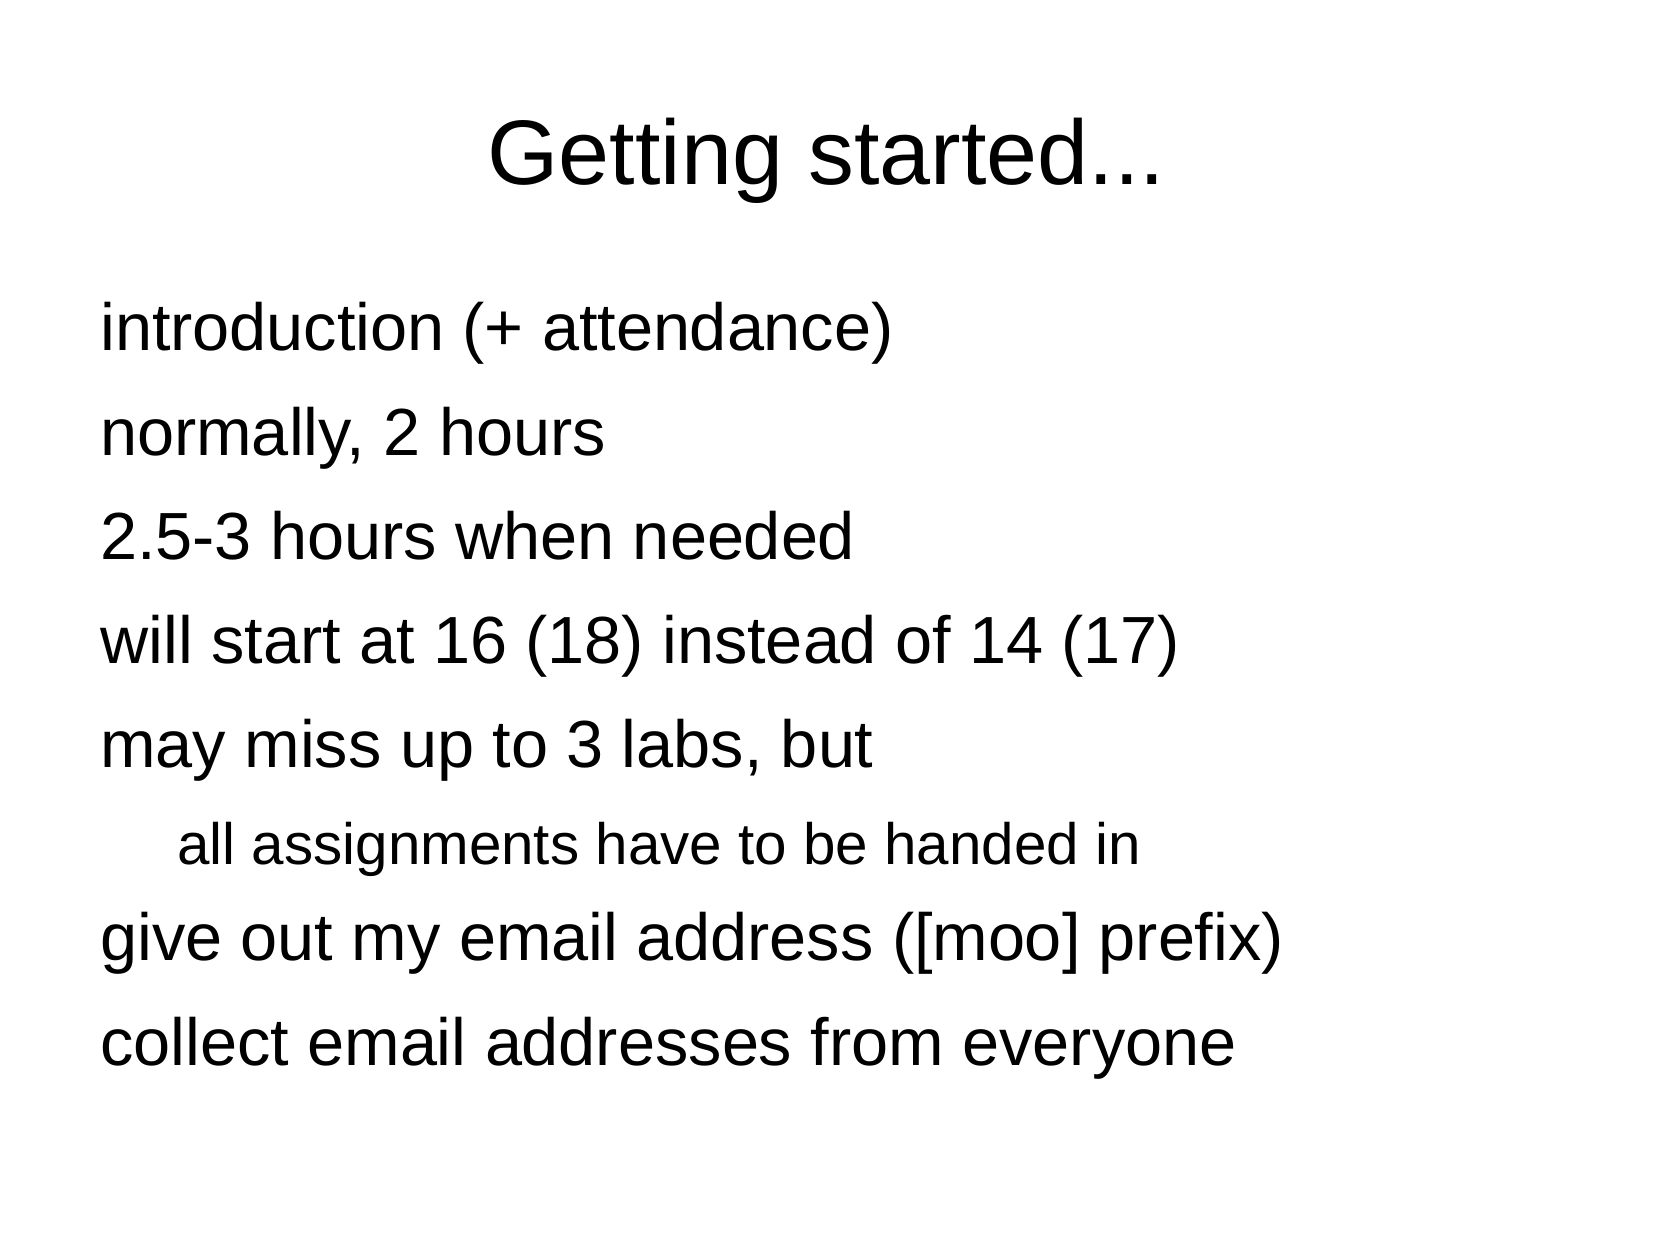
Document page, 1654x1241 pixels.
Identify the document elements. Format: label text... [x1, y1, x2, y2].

list introduction (+ attendance) normally, 2 hours 2.5-3 hours when needed will start at 16 (18) instead of 14 (17) may miss up to 3 labs, but all assignments have to be handed in give out my email address ([moo] prefix) collect email addresses from everyone [82, 290, 1571, 1094]
title Getting started... [82, 56, 1571, 250]
